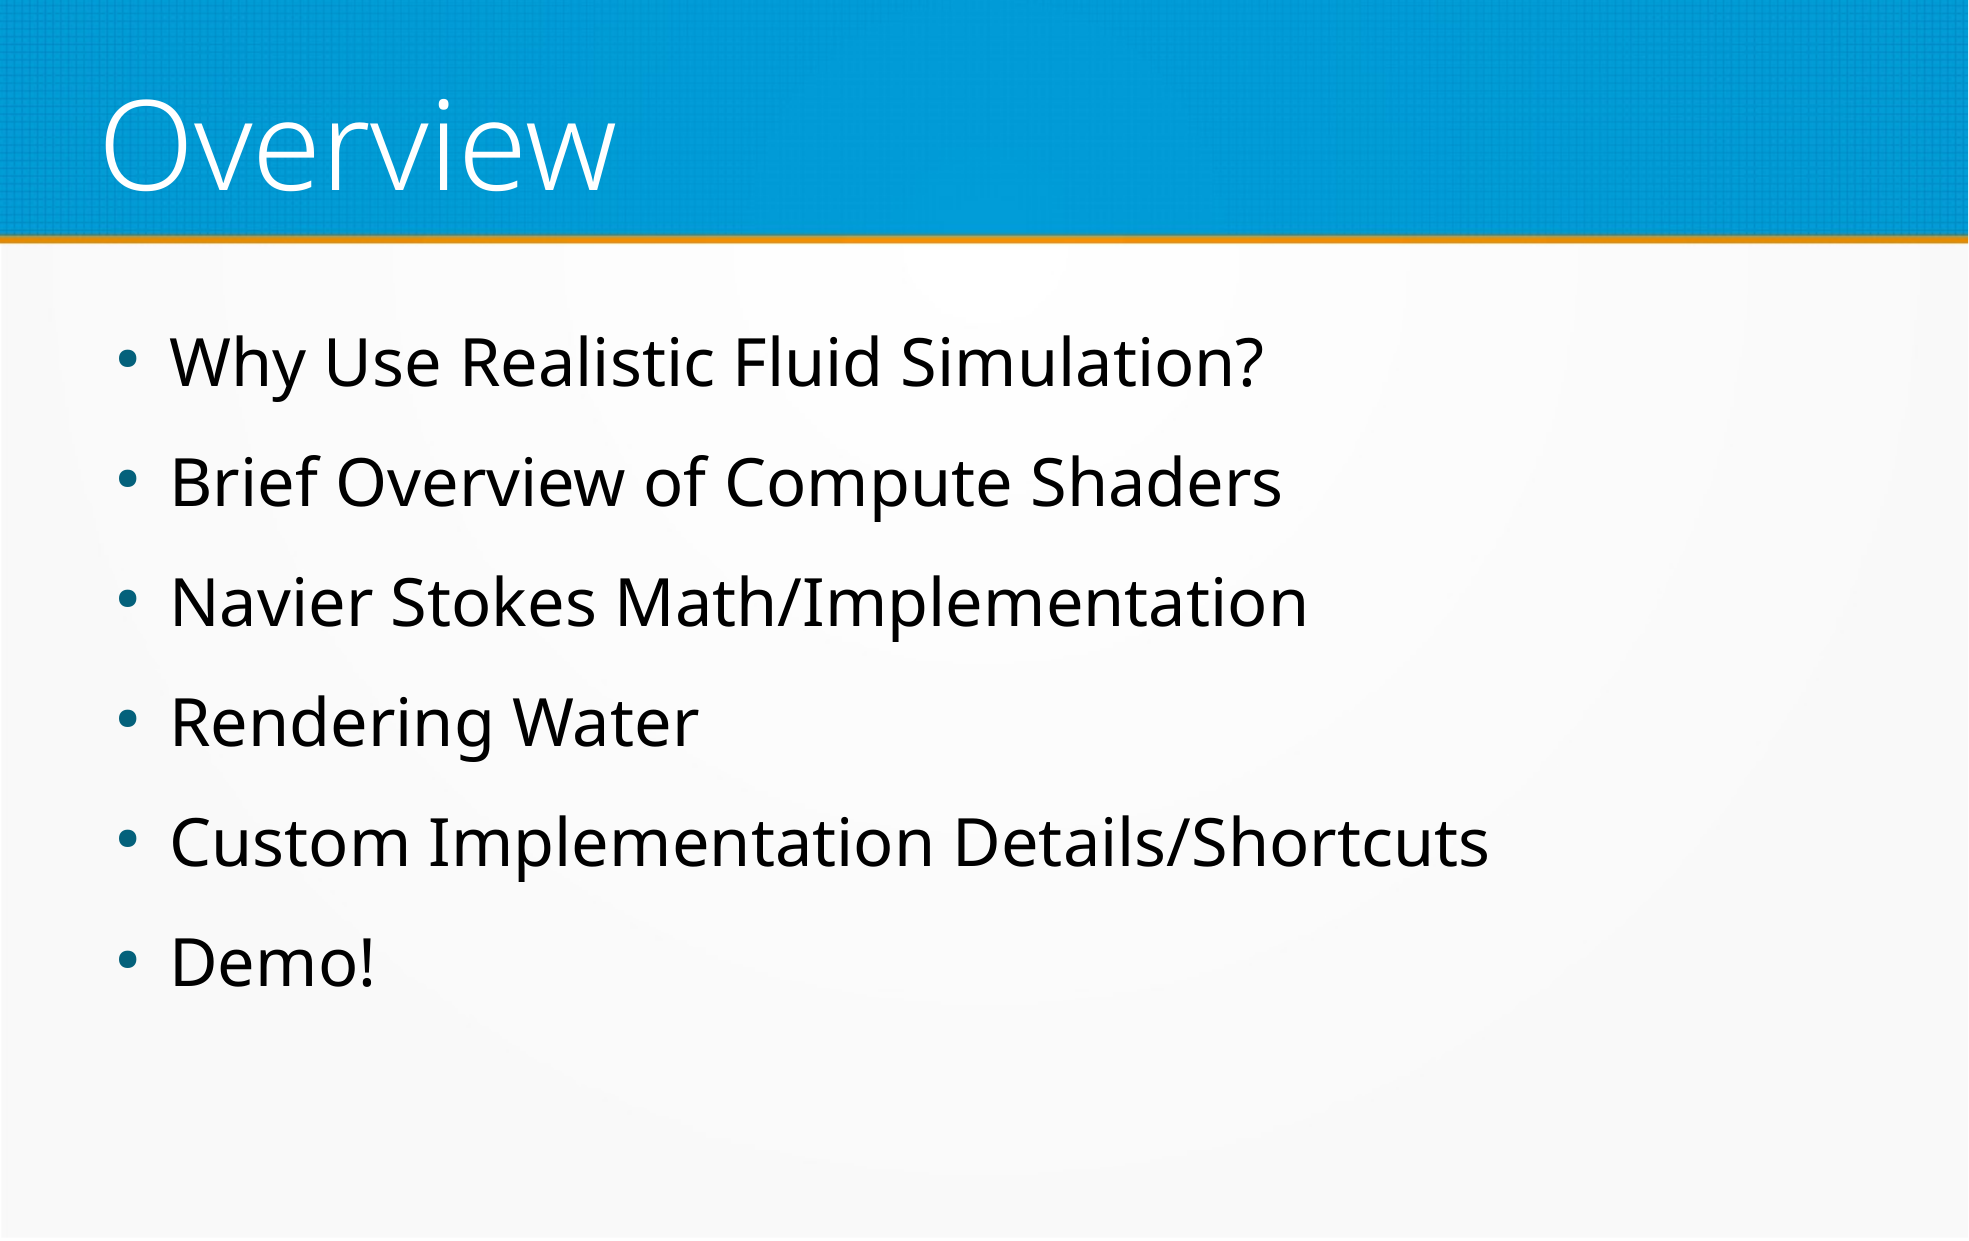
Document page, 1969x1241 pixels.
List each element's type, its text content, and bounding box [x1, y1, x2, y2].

title Overview [98, 19, 1870, 228]
picture [0, 233, 1969, 1241]
list Why Use Realistic Fluid Simulation? Brief Overview of Compute Shaders Navier Stokes Math/Implementation Rendering Water Custom Implementation Details/Shortcuts Demo! [98, 315, 1860, 1081]
